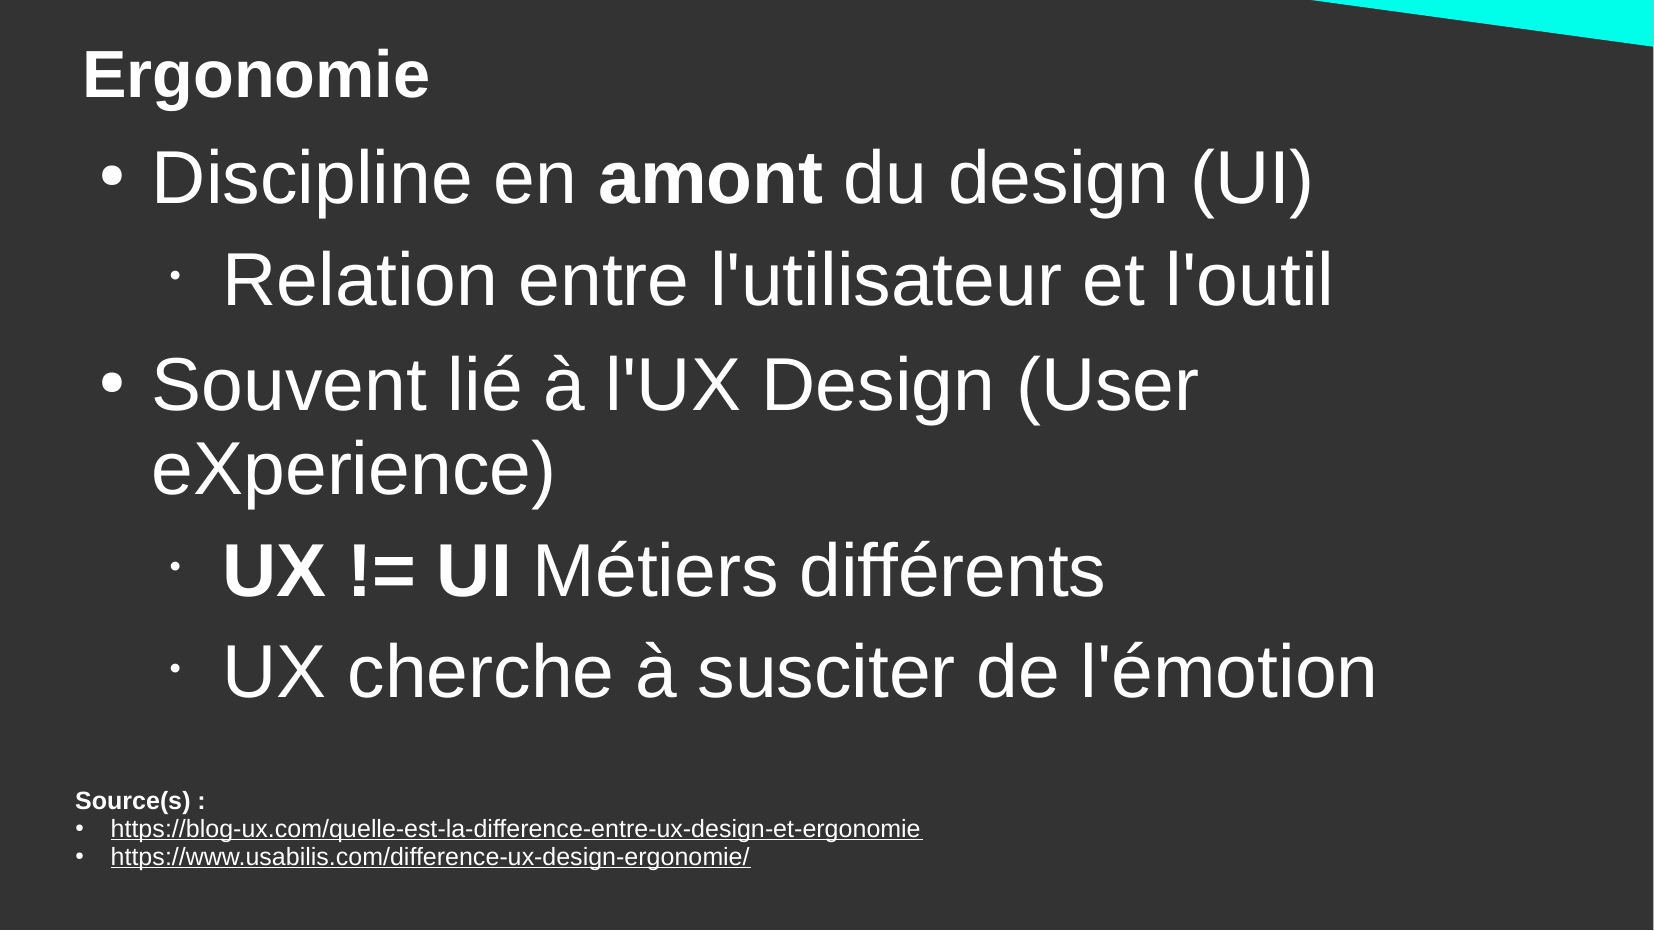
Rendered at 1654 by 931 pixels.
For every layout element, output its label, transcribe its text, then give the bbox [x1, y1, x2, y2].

title Ergonomie [82, 37, 1571, 114]
text_box [1311, 0, 1654, 47]
text_box Source(s) : https://blog-ux.com/quelle-est-la-difference-entre-ux-design-et-ergonomie https://www.usabilis.com/difference-ux-design-ergonomie/ [60, 779, 1546, 931]
list Discipline en amont du design (UI) Relation entre l'utilisateur et l'outil Souvent lié à l'UX Design (User eXperience) UX != UI Métiers différents UX cherche à susciter de l'émotion [80, 135, 1620, 804]
